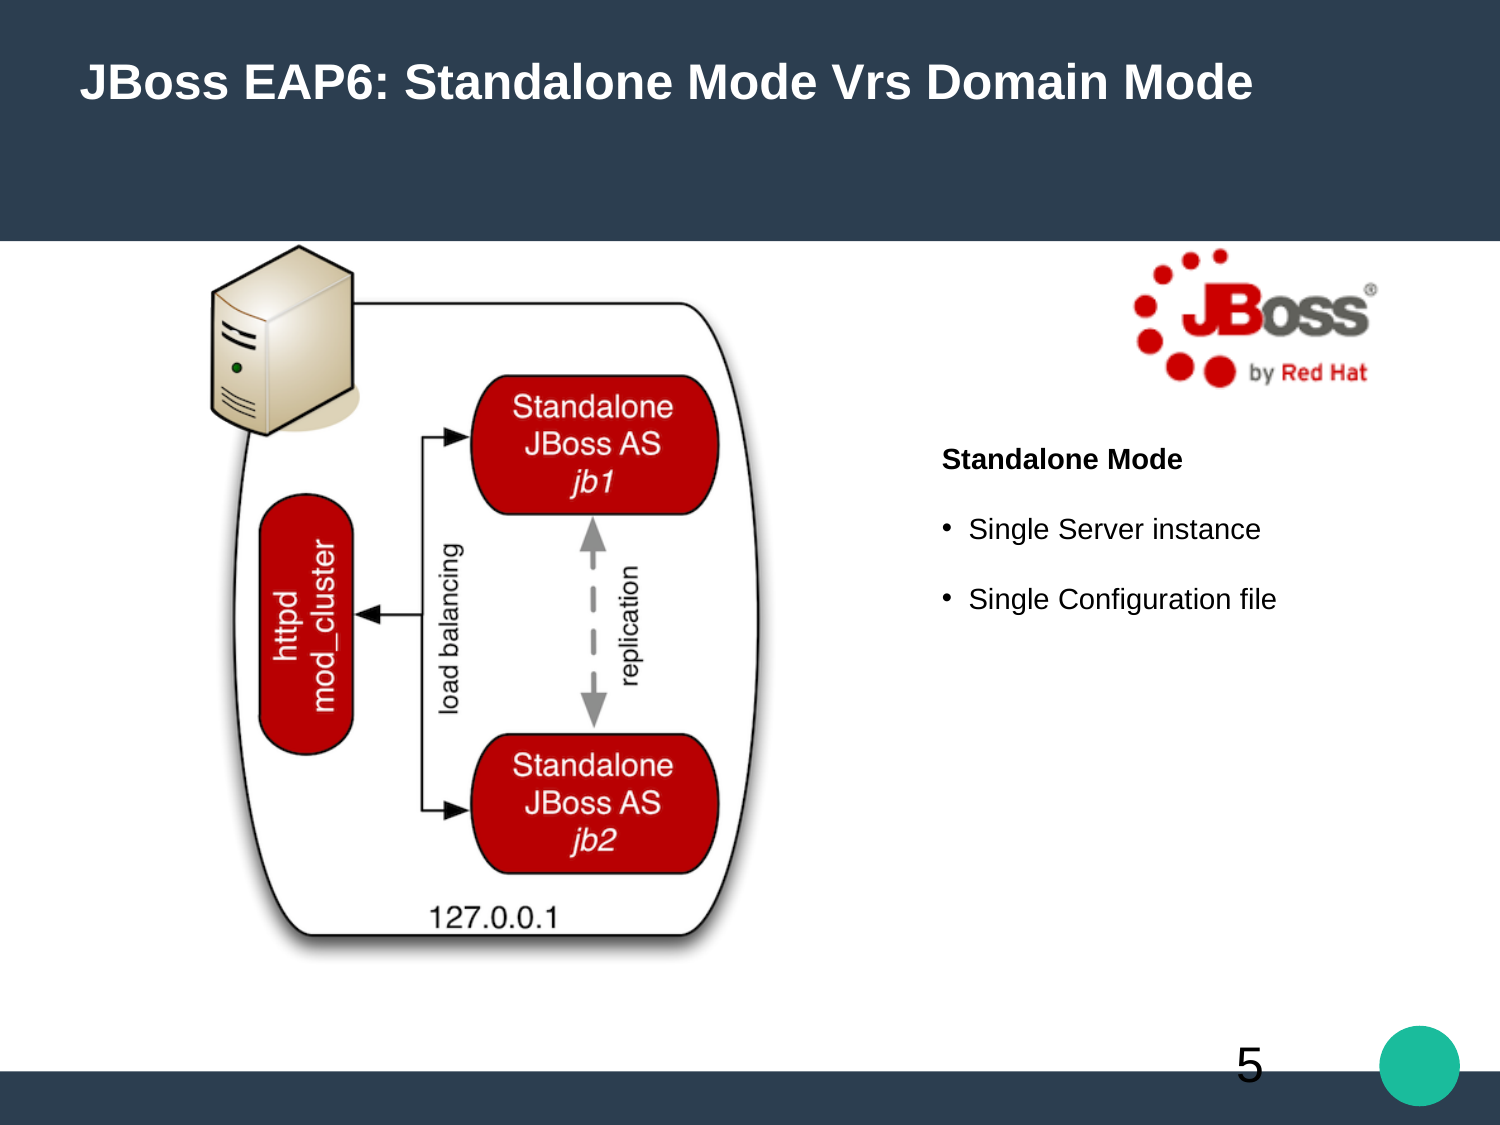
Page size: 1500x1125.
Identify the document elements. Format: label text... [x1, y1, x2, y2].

text_box JBoss EAP6: Standalone Mode Vrs Domain Mode [64, 41, 1294, 118]
text_box Standalone Mode Single Server instance Single Configuration file [927, 432, 1432, 658]
picture [1096, 247, 1418, 390]
picture [178, 219, 810, 1000]
text_box <number> [1074, 1024, 1426, 1103]
